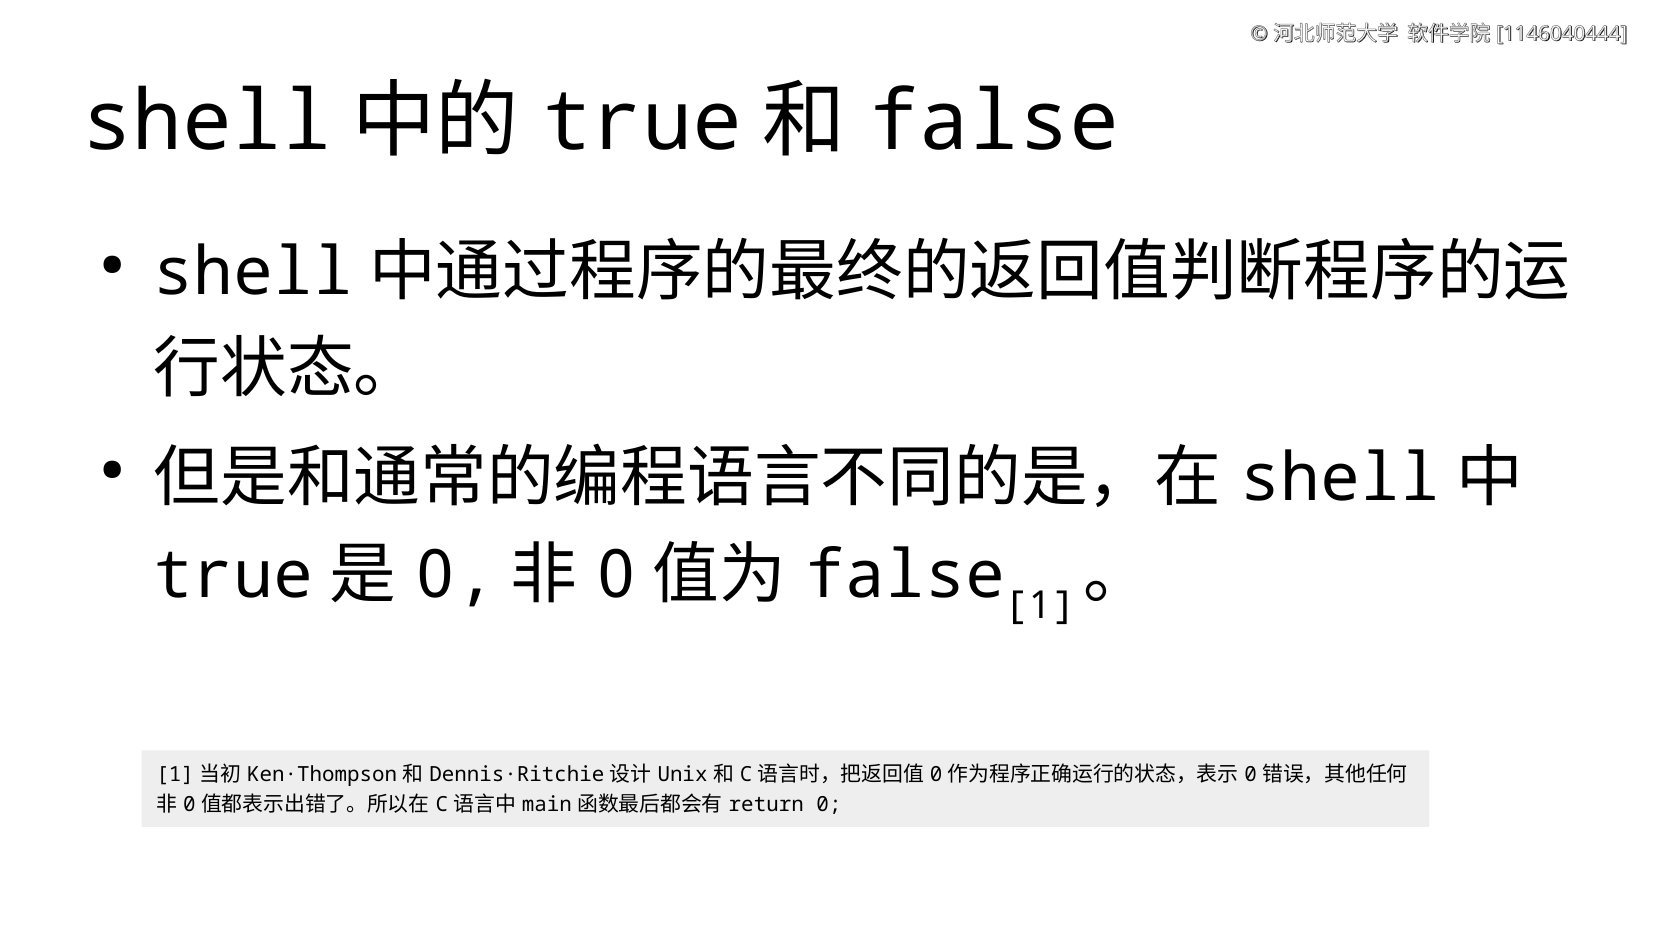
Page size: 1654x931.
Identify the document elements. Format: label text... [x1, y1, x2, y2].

text_box [1]当初Ken·Thompson和Dennis·Ritchie设计Unix和C语言时，把返回值0作为程序正确运行的状态，表示0错误，其他任何非0值都表示出错了。所以在C语言中main函数最后都会有return 0; [141, 750, 1430, 827]
title shell中的true和false [82, 37, 1571, 189]
list shell中通过程序的最终的返回值判断程序的运行状态。 但是和通常的编程语言不同的是，在shell中true是0,非0值为false[1]。 [82, 217, 1571, 827]
